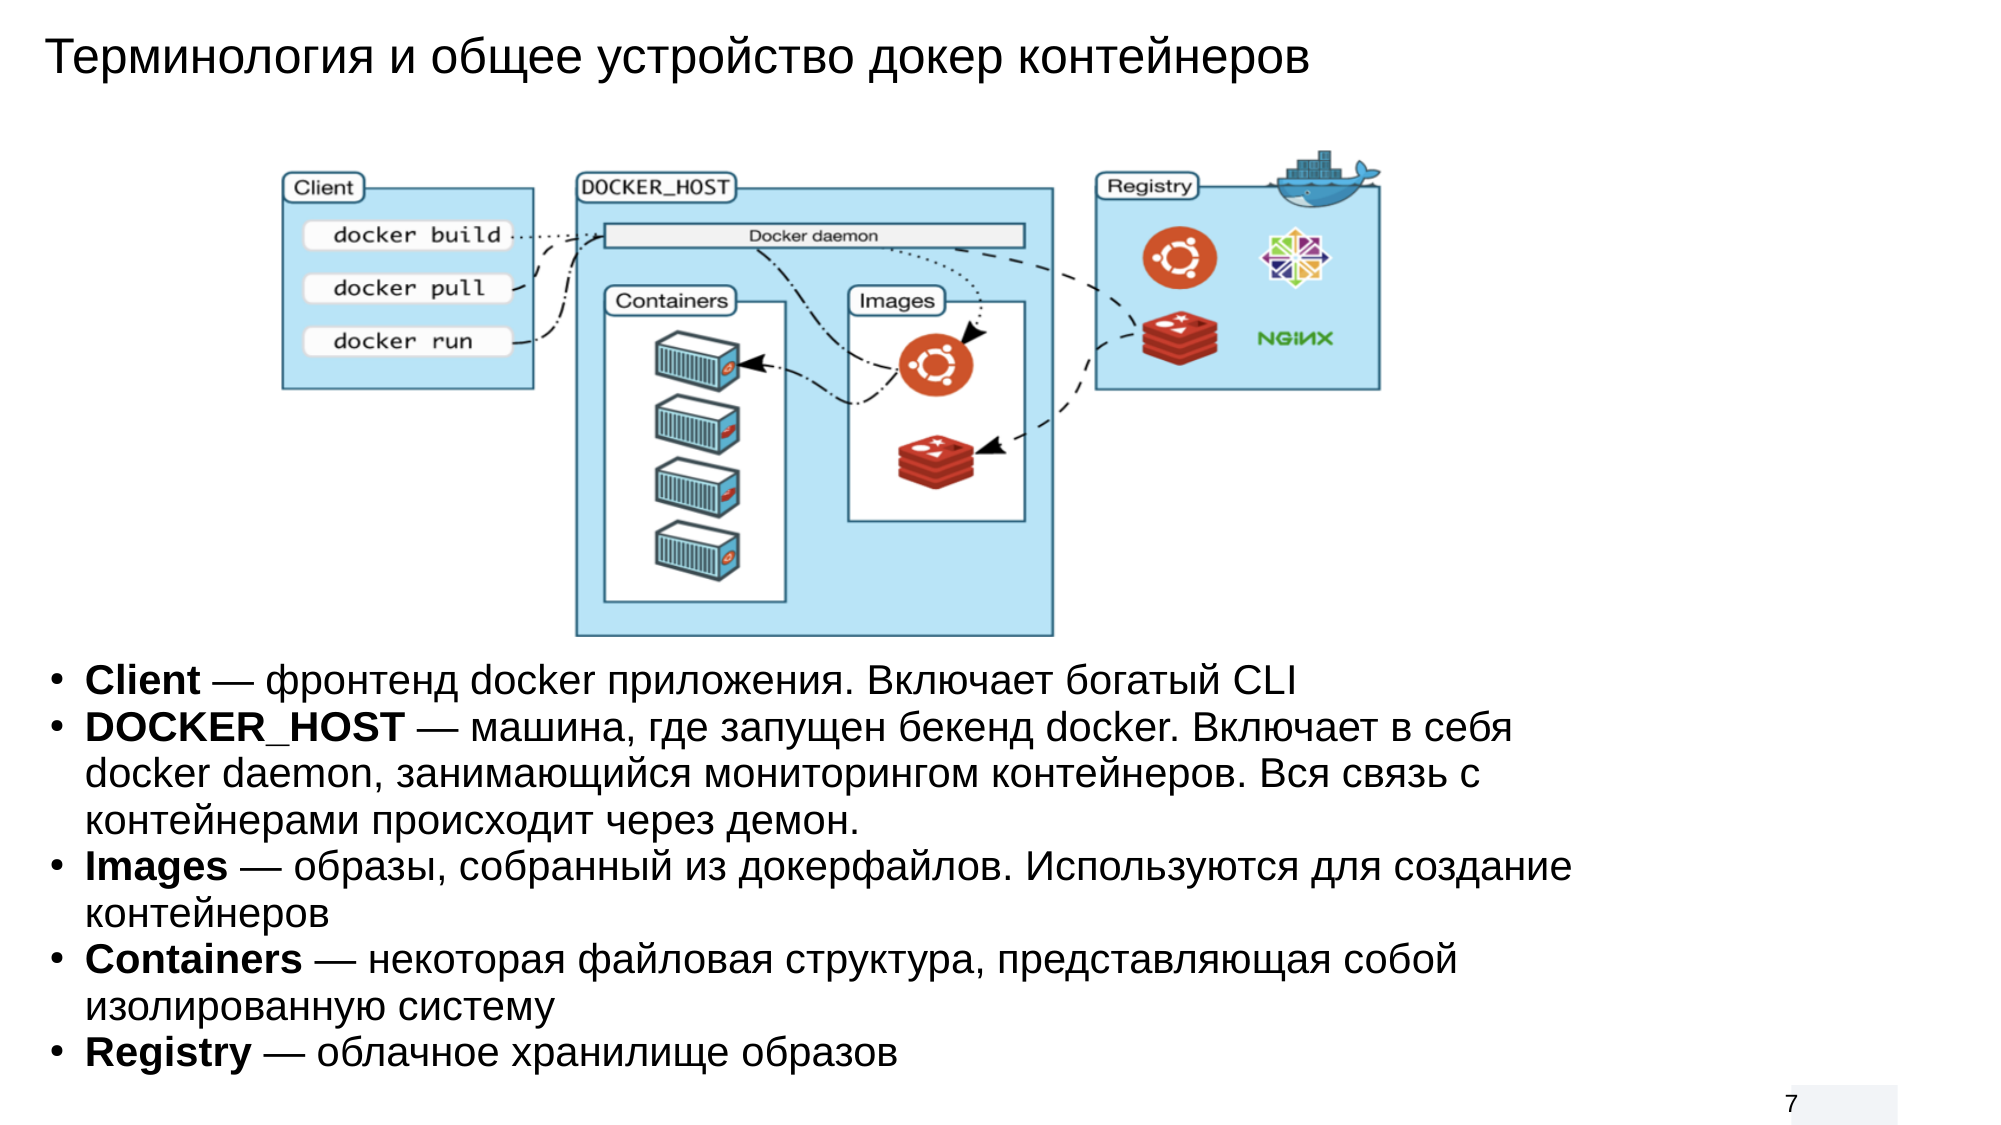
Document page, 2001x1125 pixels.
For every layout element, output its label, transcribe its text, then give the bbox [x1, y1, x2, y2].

picture [265, 147, 1398, 650]
text_box Терминология и общее устройство докер контейнеров [29, 21, 1595, 92]
text_box Client — фронтенд docker приложения. Включает богатый CLI DOCKER_HOST — машина, где запущен бекенд docker. Включает в себя docker daemon, занимающийся мониторингом контейнеров. Вся связь с контейнерами происходит через демон. Images — образы, собранный из докерфайлов. Используются для создание контейнеров Containers — некоторая файловая структура, представляющая собой изолированную систему Registry — облачное хранилище образов [34, 649, 1595, 1125]
text_box <number> [1769, 1082, 1914, 1125]
